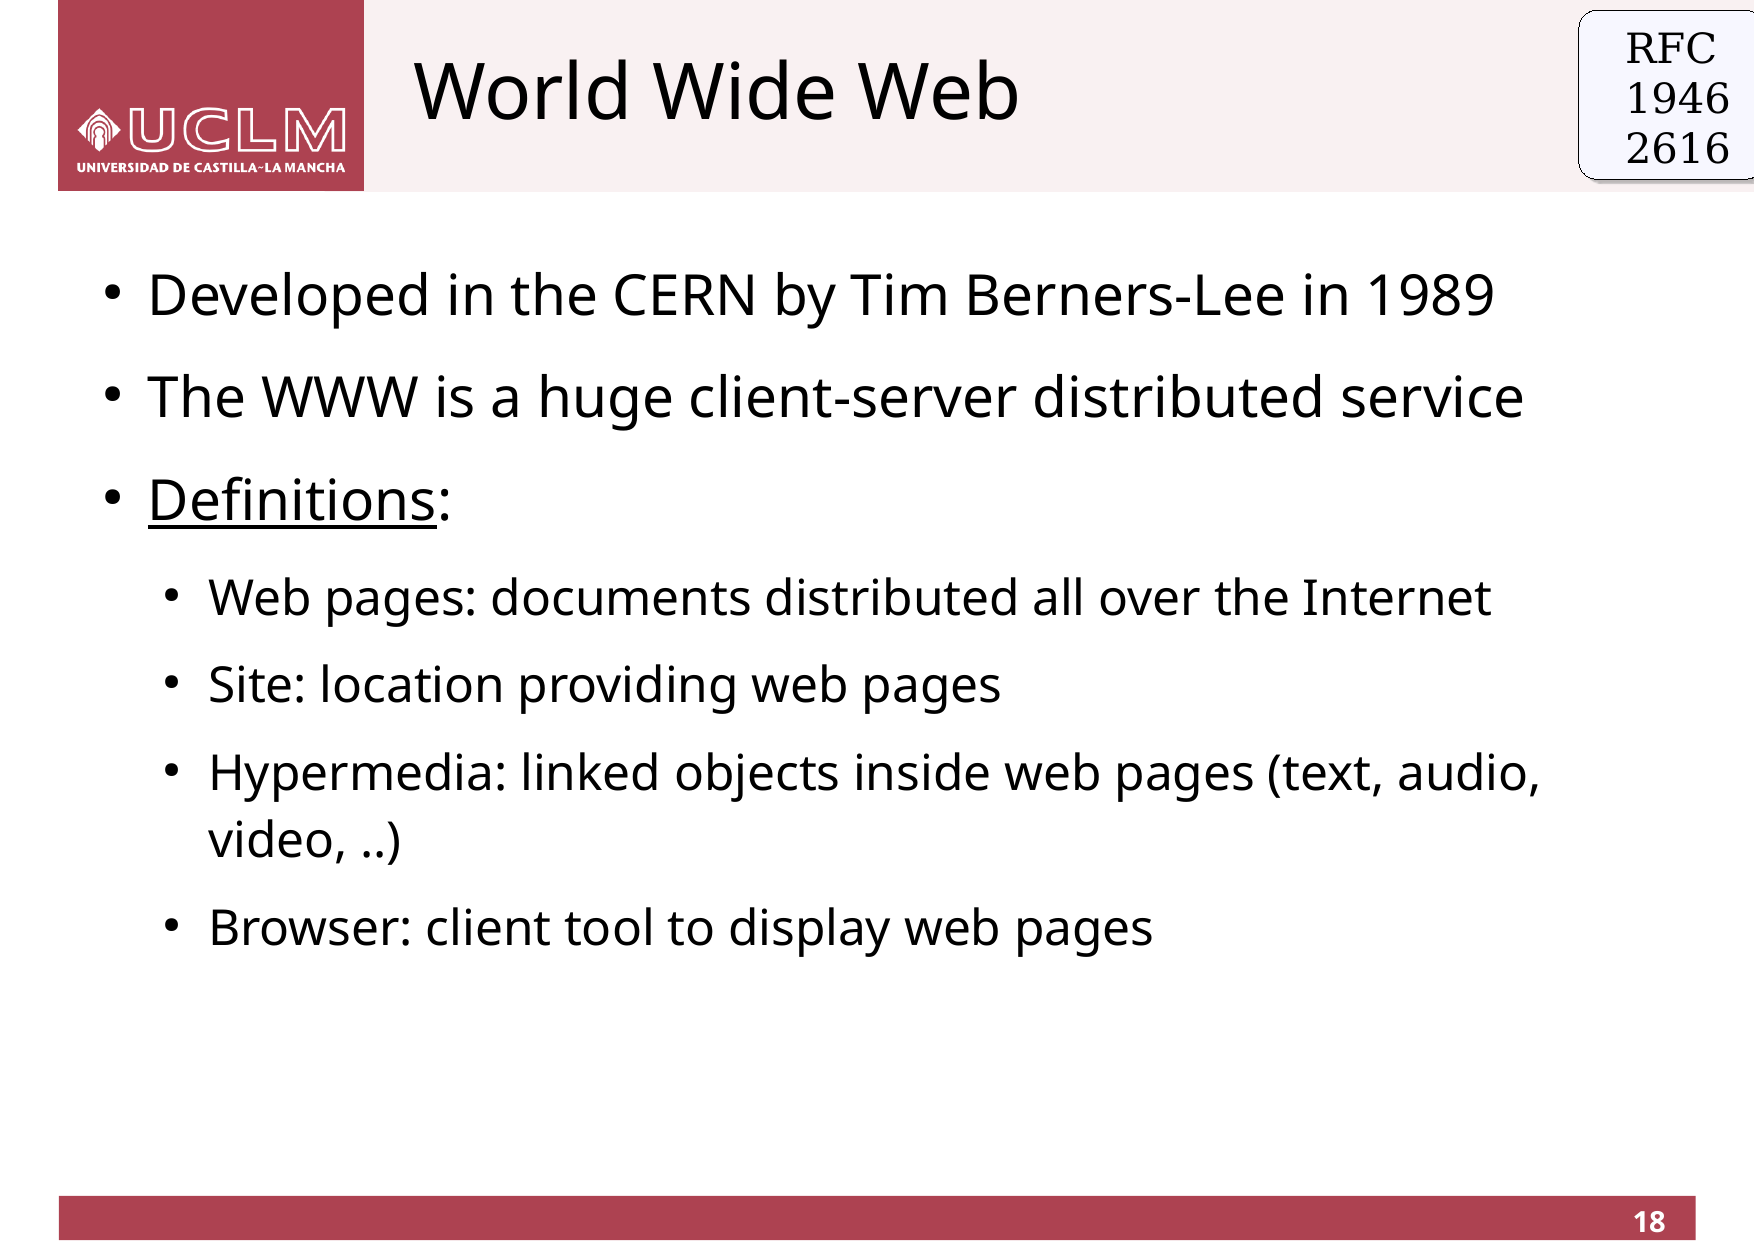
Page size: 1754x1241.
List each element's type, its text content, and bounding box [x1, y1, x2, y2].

text_box RFC 1946 2616 [1578, 10, 1754, 180]
list Developed in the CERN by Tim Berners-Lee in 1989 The WWW is a huge client-server distributed service Definitions: Web pages: documents distributed all over the Internet Site: location providing web pages Hypermedia: linked objects inside web pages (text, audio, video, ..) Browser: client tool to display web pages [87, 254, 1667, 974]
picture [58, 0, 364, 191]
title World Wide Web [413, 0, 1667, 198]
